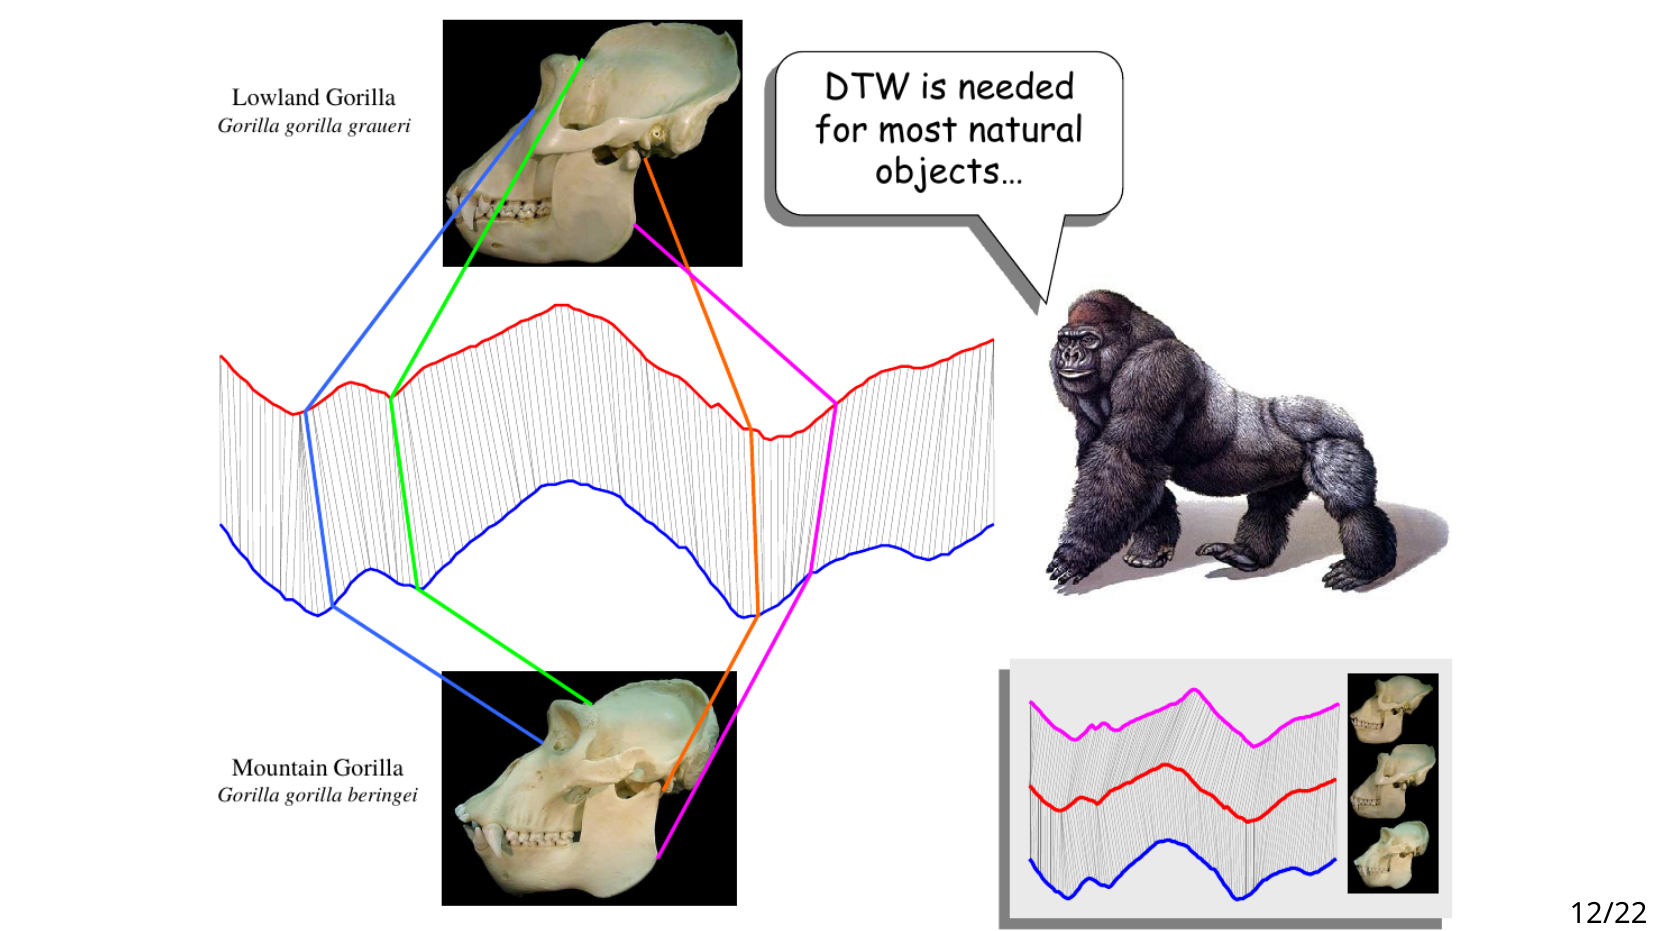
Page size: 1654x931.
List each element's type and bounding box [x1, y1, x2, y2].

picture [206, 3, 1460, 931]
